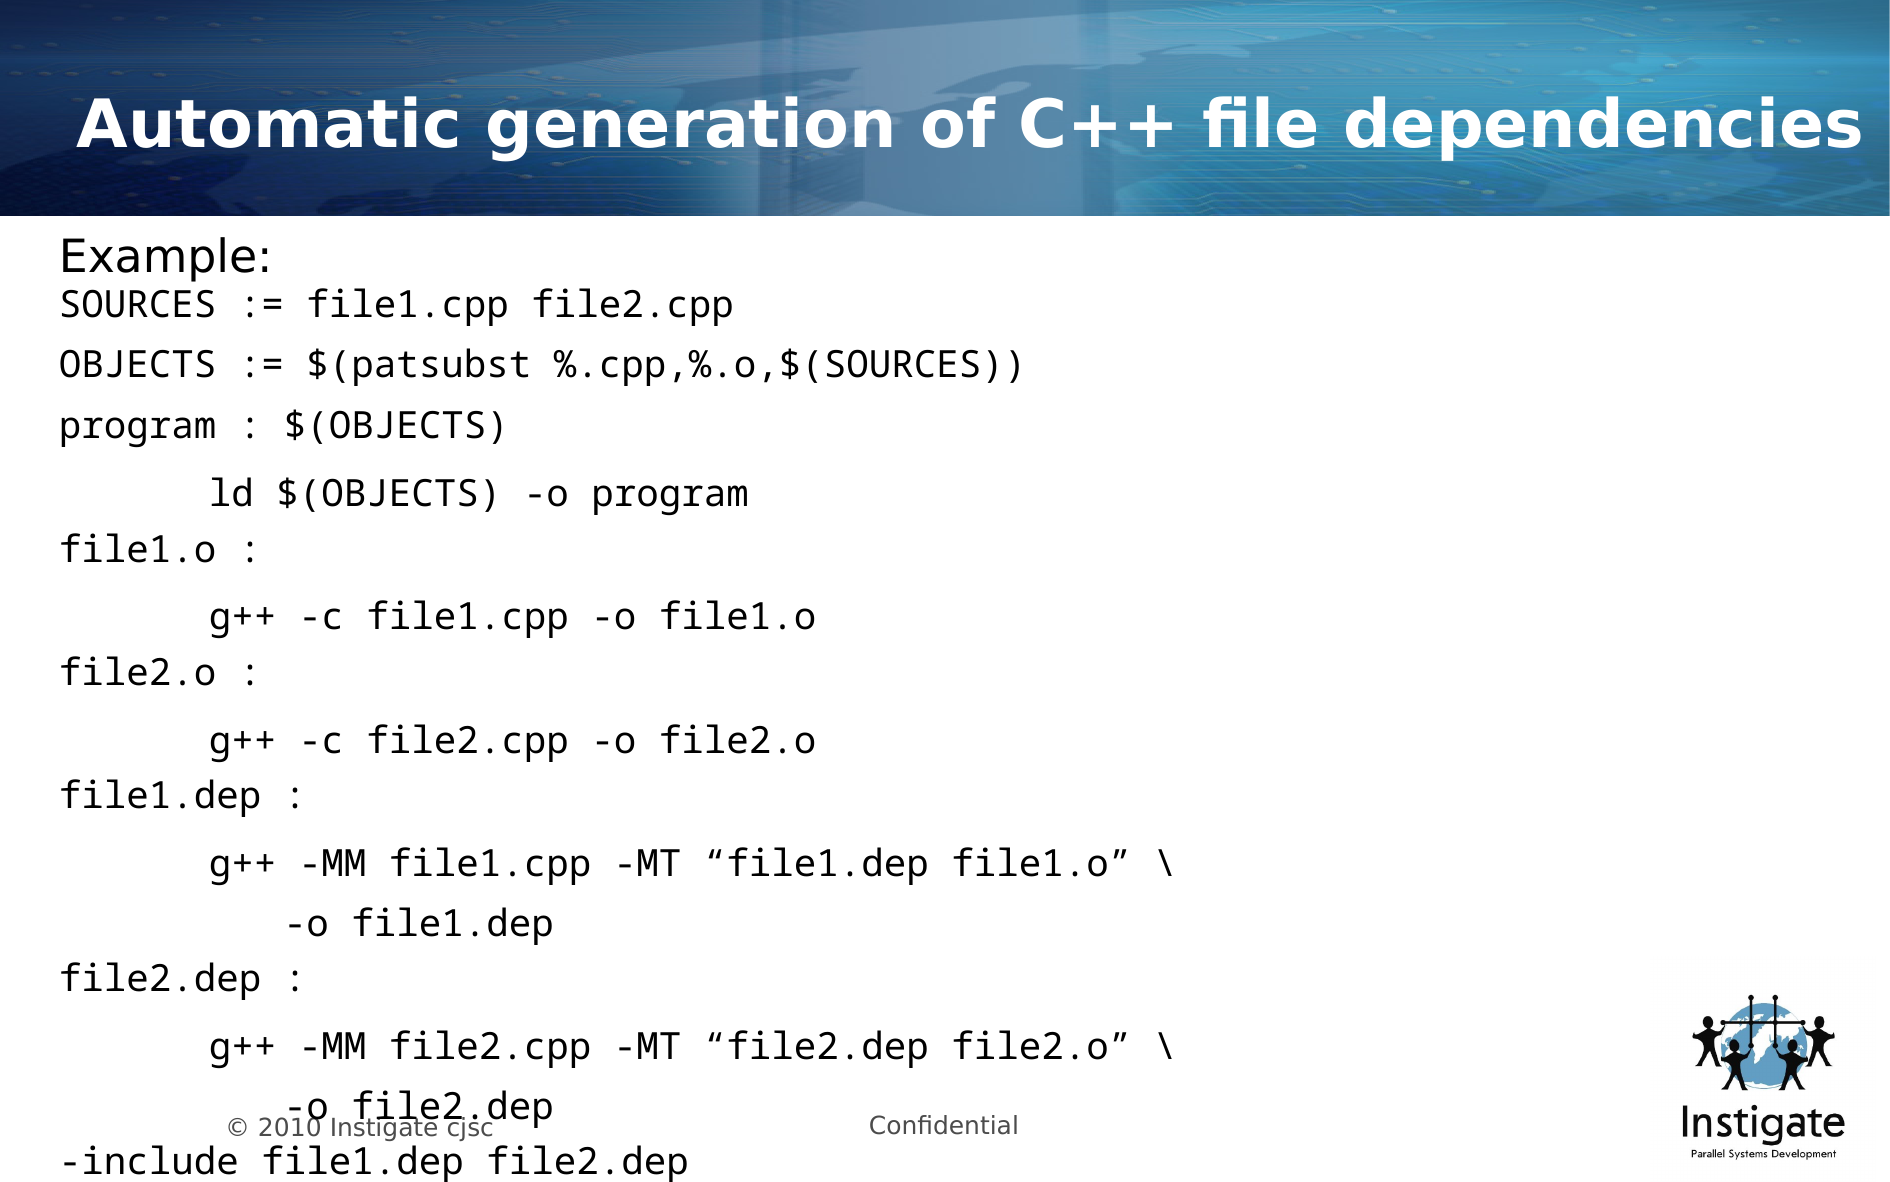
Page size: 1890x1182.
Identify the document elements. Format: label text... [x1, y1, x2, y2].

title Automatic generation of C++ file dependencies [76, 54, 1890, 210]
picture [1650, 956, 1876, 1182]
list Example: SOURCES := file1.cpp file2.cpp OBJECTS := $(patsubst %.cpp,%.o,$(SOURCES)) program : $(OBJECTS) ld $(OBJECTS) -o program file1.o : g++ -c file1.cpp -o file1.o file2.o : g++ -c file2.cpp -o file2.o file1.dep : g++ -MM file1.cpp -MT “file1.dep file1.o” \ -o file1.dep file2.dep : g++ -MM file2.cpp -MT “file2.dep file2.o” \ -o file2.dep -include file1.dep file2.dep [59, 236, 1831, 1068]
picture [0, 0, 1890, 216]
